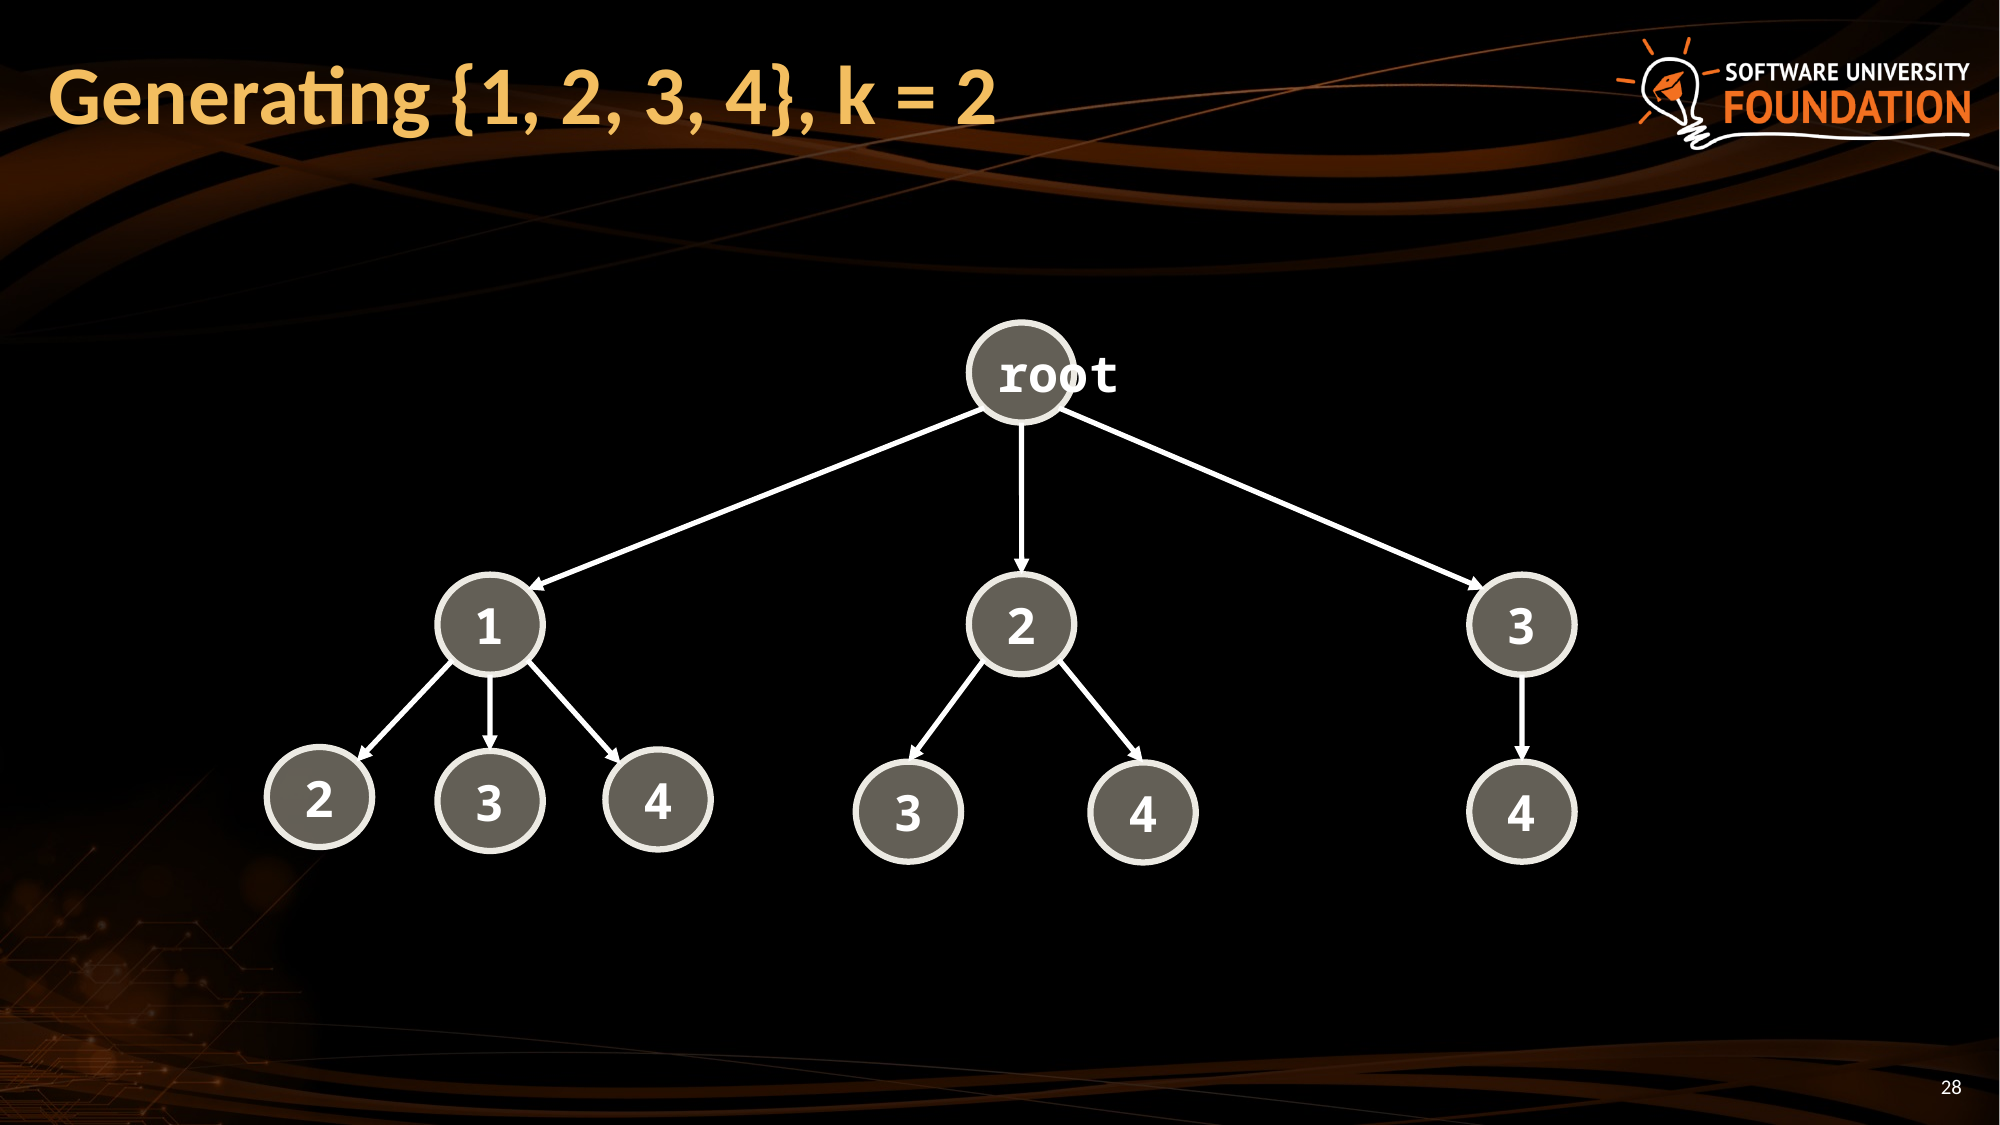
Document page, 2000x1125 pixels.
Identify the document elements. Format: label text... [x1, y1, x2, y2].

text_box 4 [1090, 762, 1196, 863]
text_box 3 [1469, 574, 1575, 675]
text_box 3 [437, 750, 543, 851]
text_box 1 [437, 574, 543, 675]
text_box 3 [855, 761, 962, 862]
slide_number <number> [1897, 1070, 1968, 1103]
text_box root [968, 322, 1074, 423]
picture [0, 0, 2000, 1125]
text_box 4 [1469, 761, 1575, 862]
title Generating {1, 2, 3, 4}, k = 2 [30, 6, 1602, 189]
text_box 4 [605, 749, 711, 850]
text_box 2 [968, 574, 1075, 675]
text_box 2 [266, 746, 373, 848]
text_box root [1067, 370, 1075, 387]
